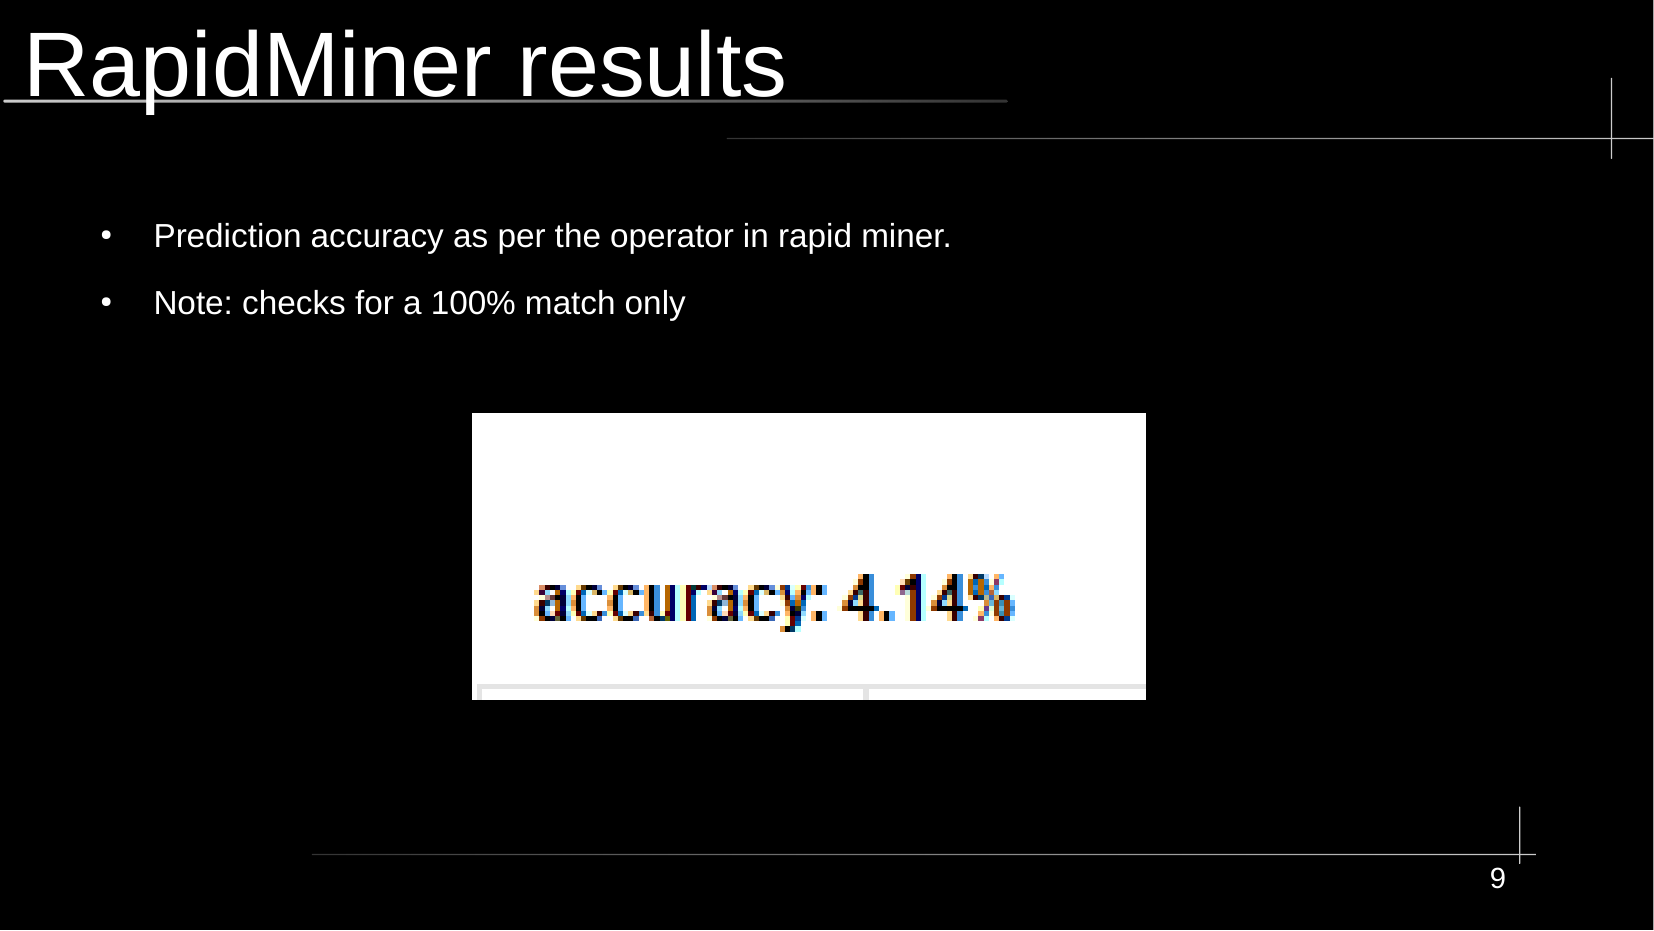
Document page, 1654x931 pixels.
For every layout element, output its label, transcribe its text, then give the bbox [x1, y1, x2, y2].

list Prediction accuracy as per the operator in rapid miner. Note: checks for a 100% match only [82, 217, 1329, 355]
picture [472, 413, 1146, 701]
title RapidMiner results [23, 11, 1589, 119]
